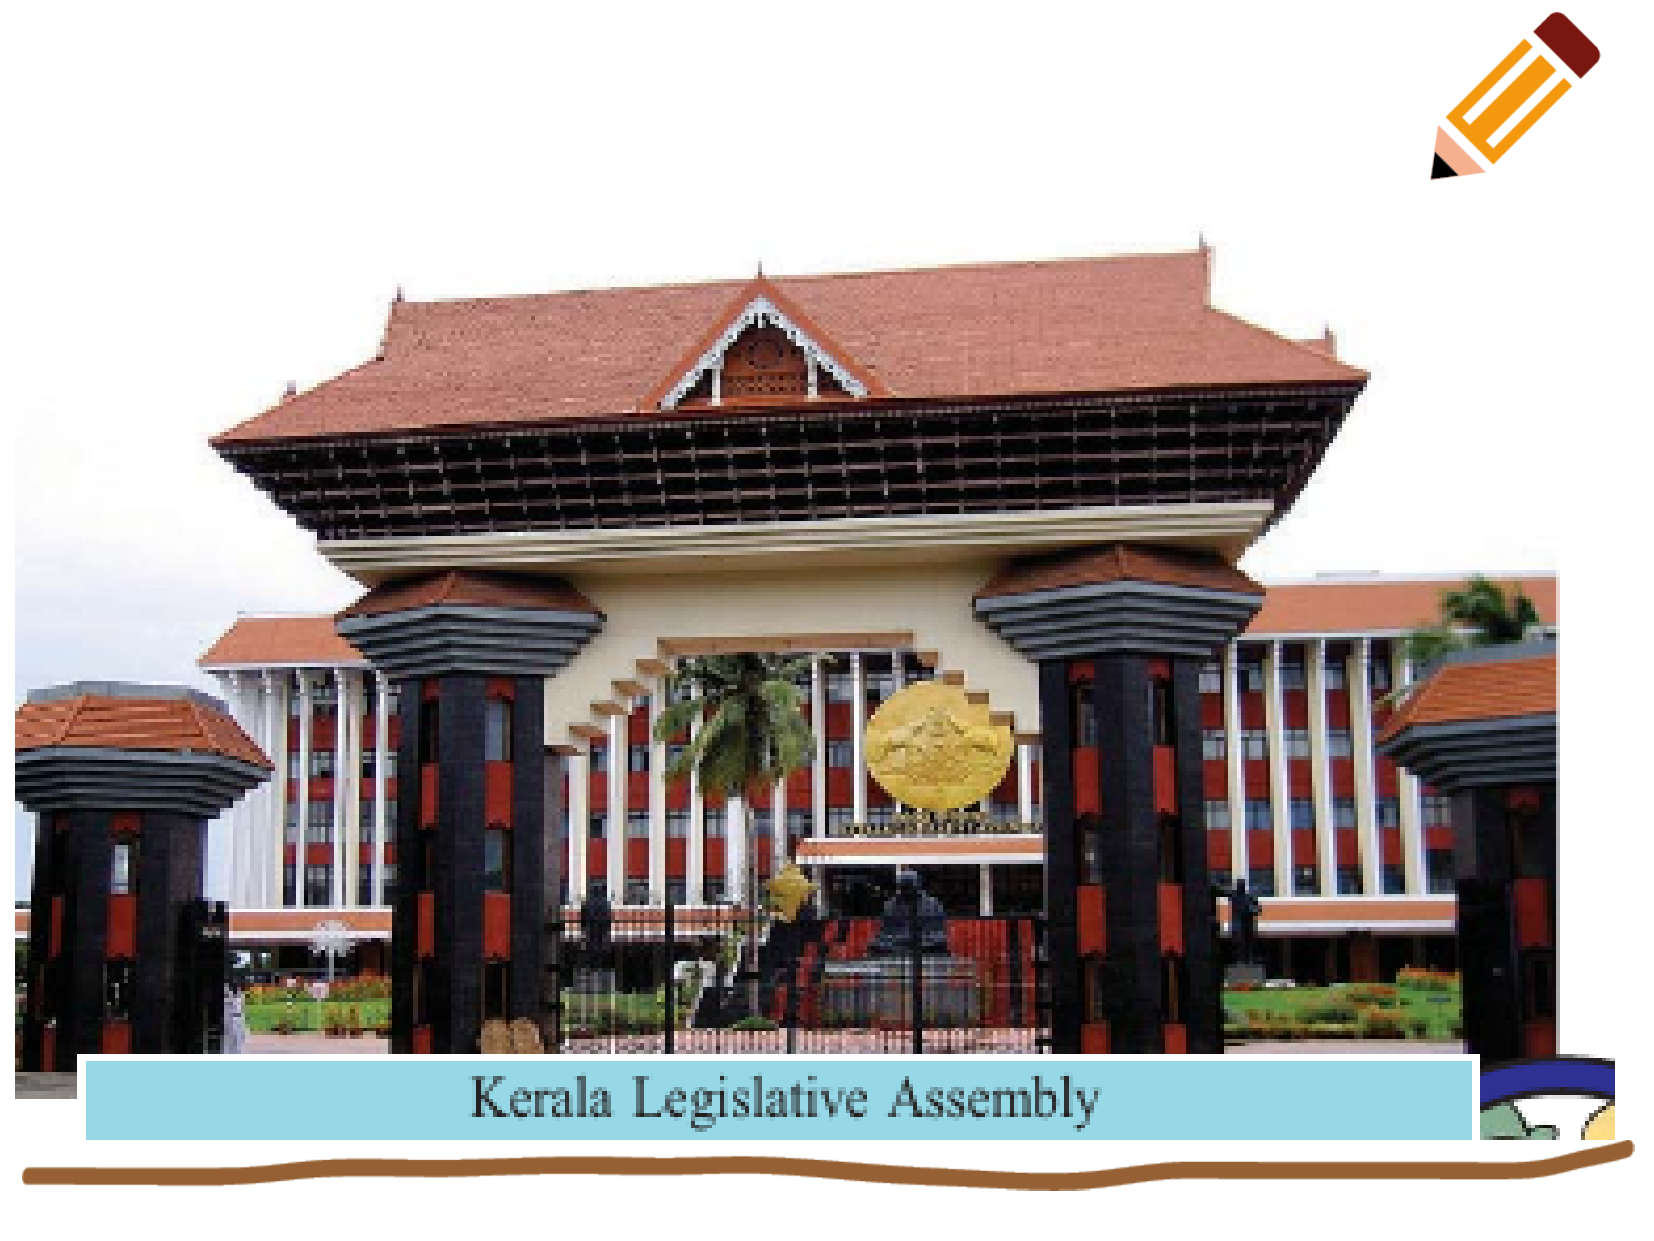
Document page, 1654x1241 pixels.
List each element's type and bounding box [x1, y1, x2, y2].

picture [15, 194, 1635, 1191]
picture [1430, 12, 1601, 181]
